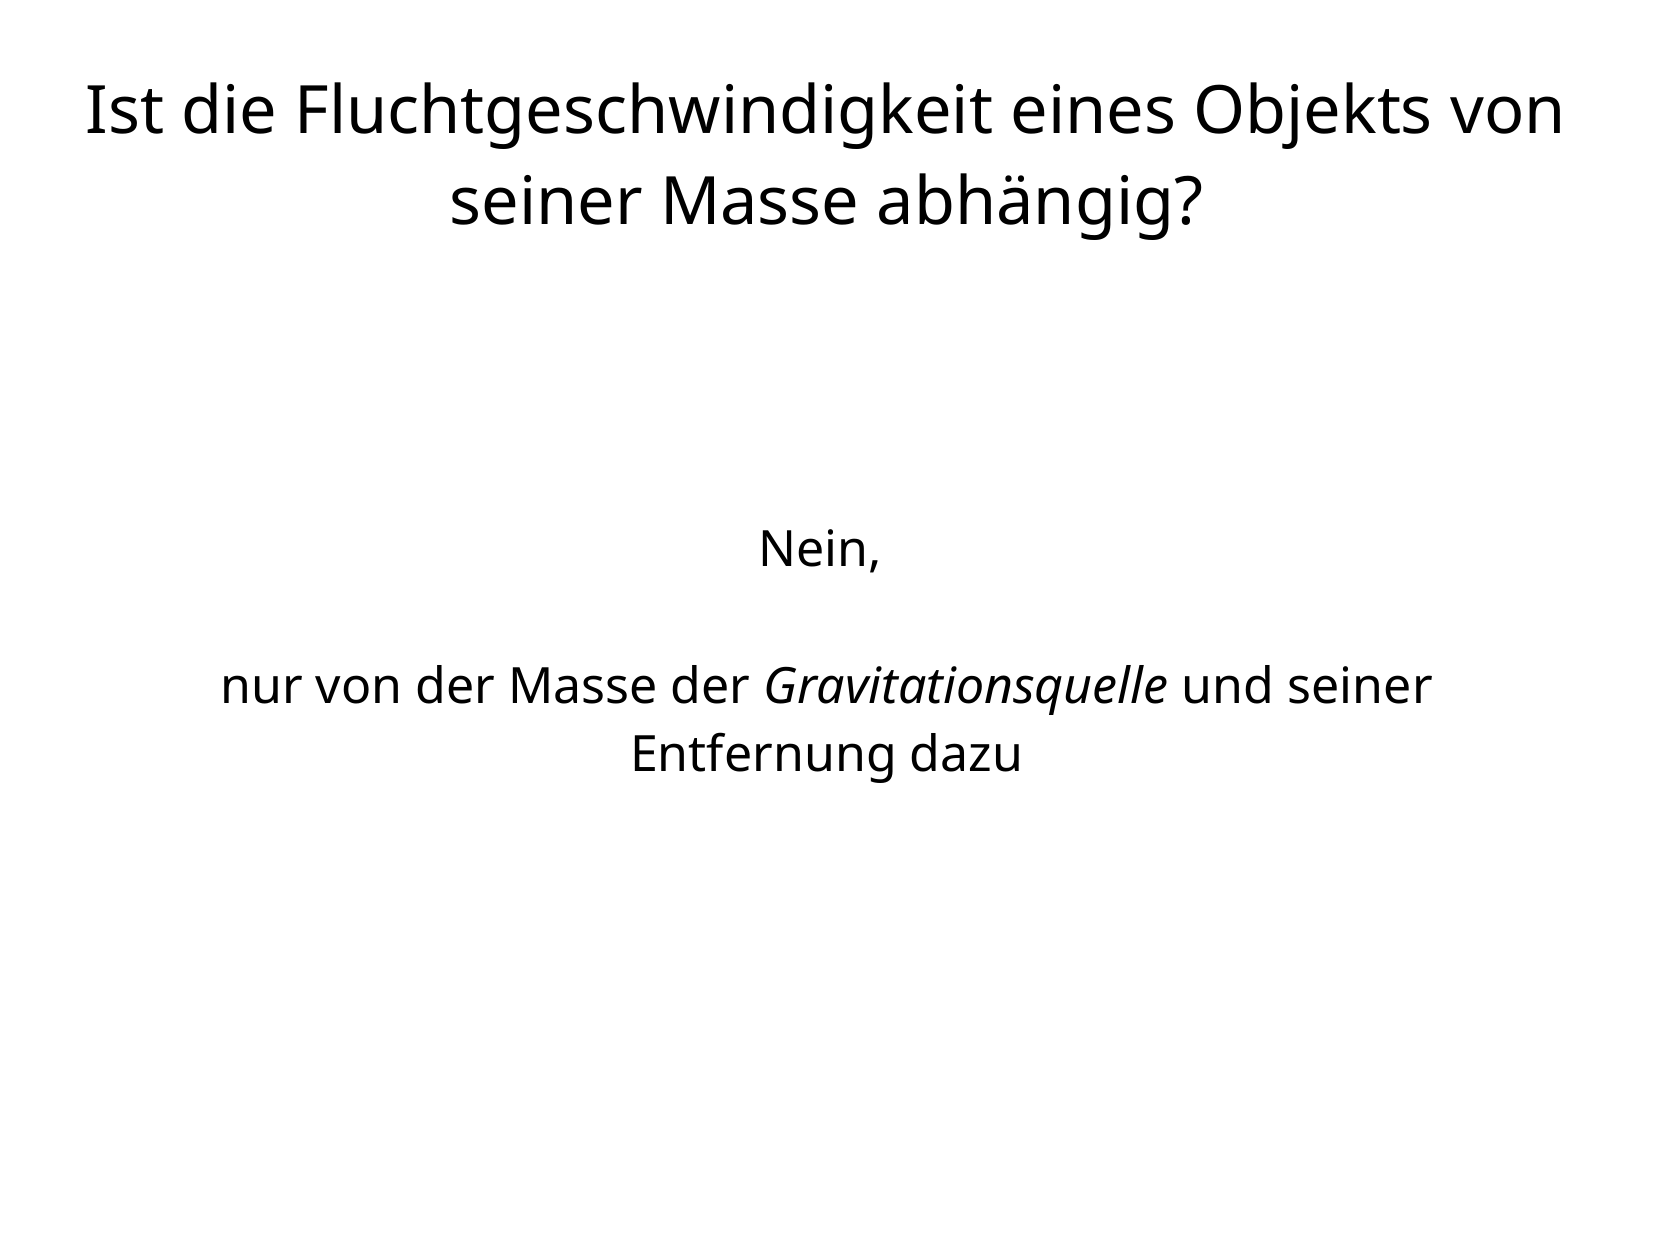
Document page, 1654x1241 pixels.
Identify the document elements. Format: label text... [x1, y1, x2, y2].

title Ist die Fluchtgeschwindigkeit eines Objekts von seiner Masse abhängig? [82, 49, 1571, 257]
subtitle Nein, nur von der Masse der Gravitationsquelle und seiner Entfernung dazu [82, 290, 1571, 1010]
